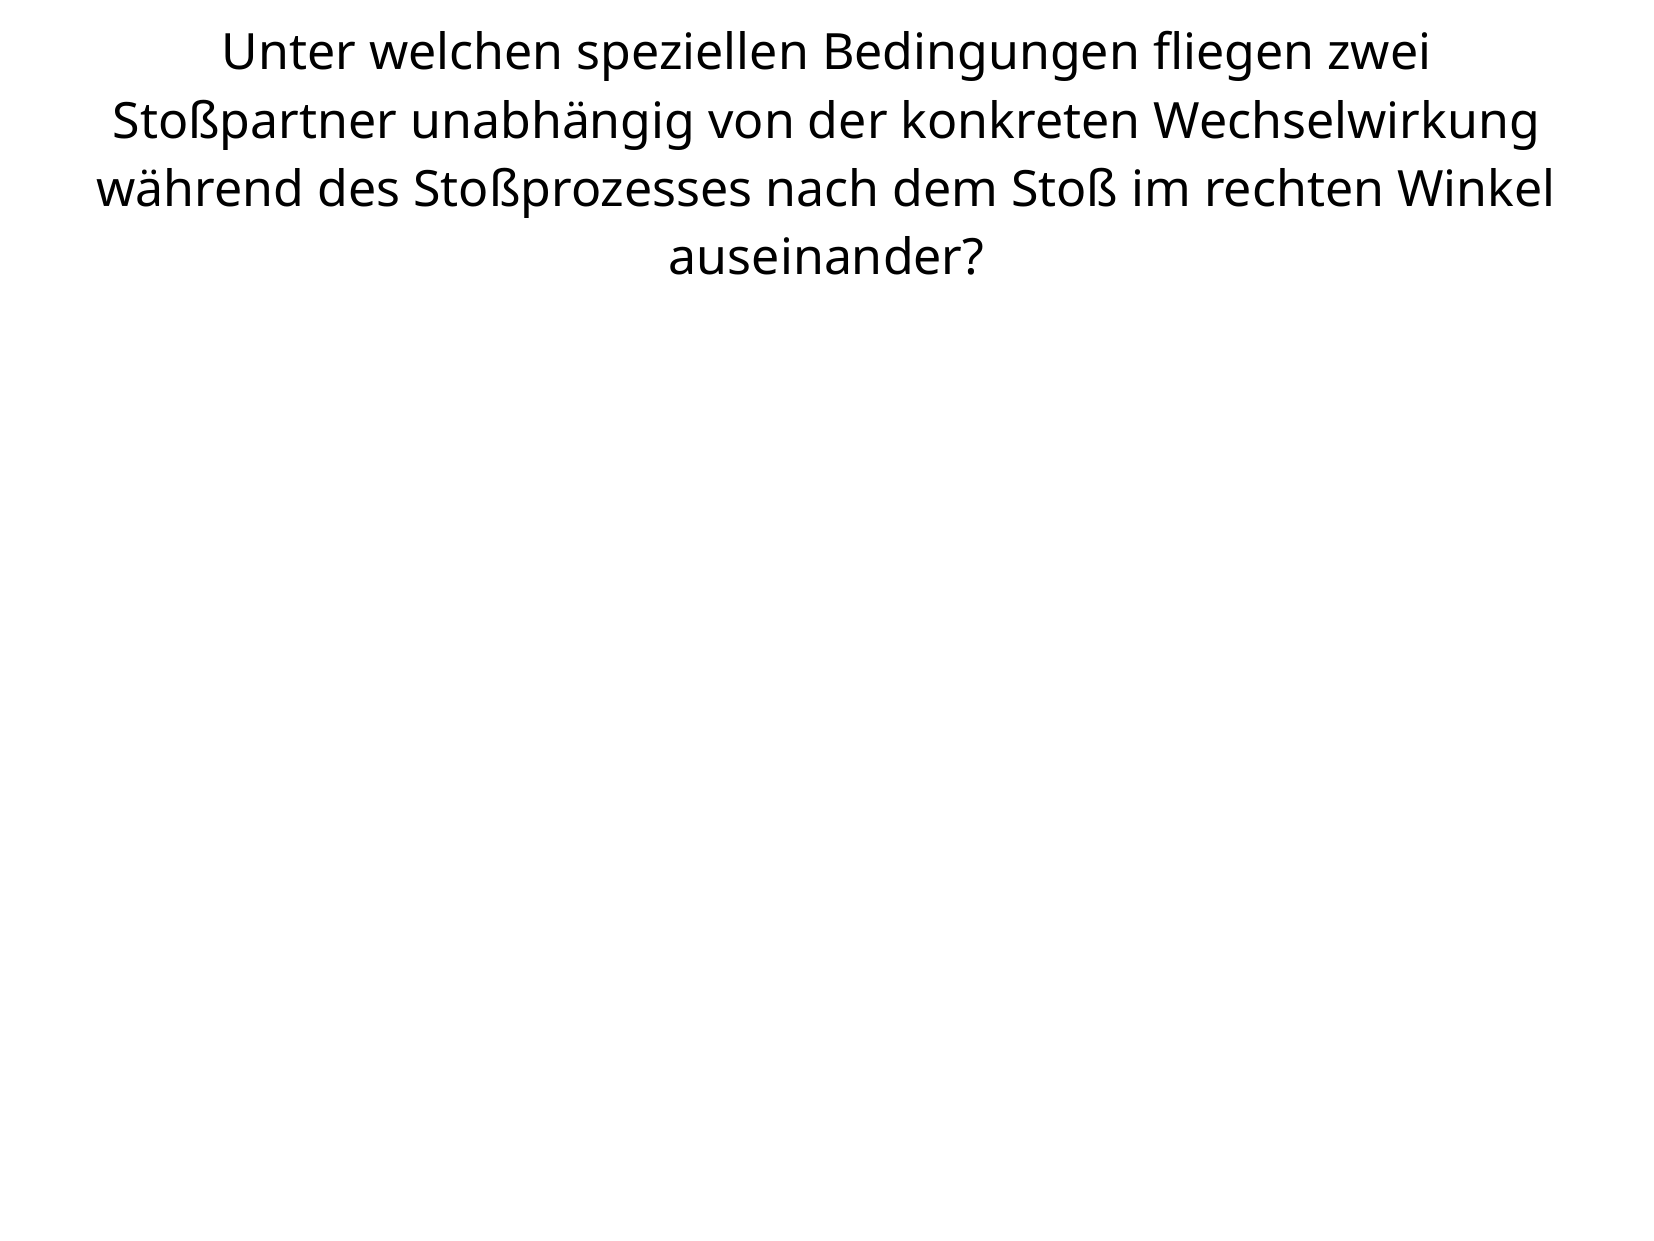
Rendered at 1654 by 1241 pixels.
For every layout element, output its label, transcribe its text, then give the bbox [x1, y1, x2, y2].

title Unter welchen speziellen Bedingungen fliegen zwei Stoßpartner unabhängig von der konkreten Wechselwirkung während des Stoßprozesses nach dem Stoß im rechten Winkel auseinander? [82, 34, 1571, 272]
